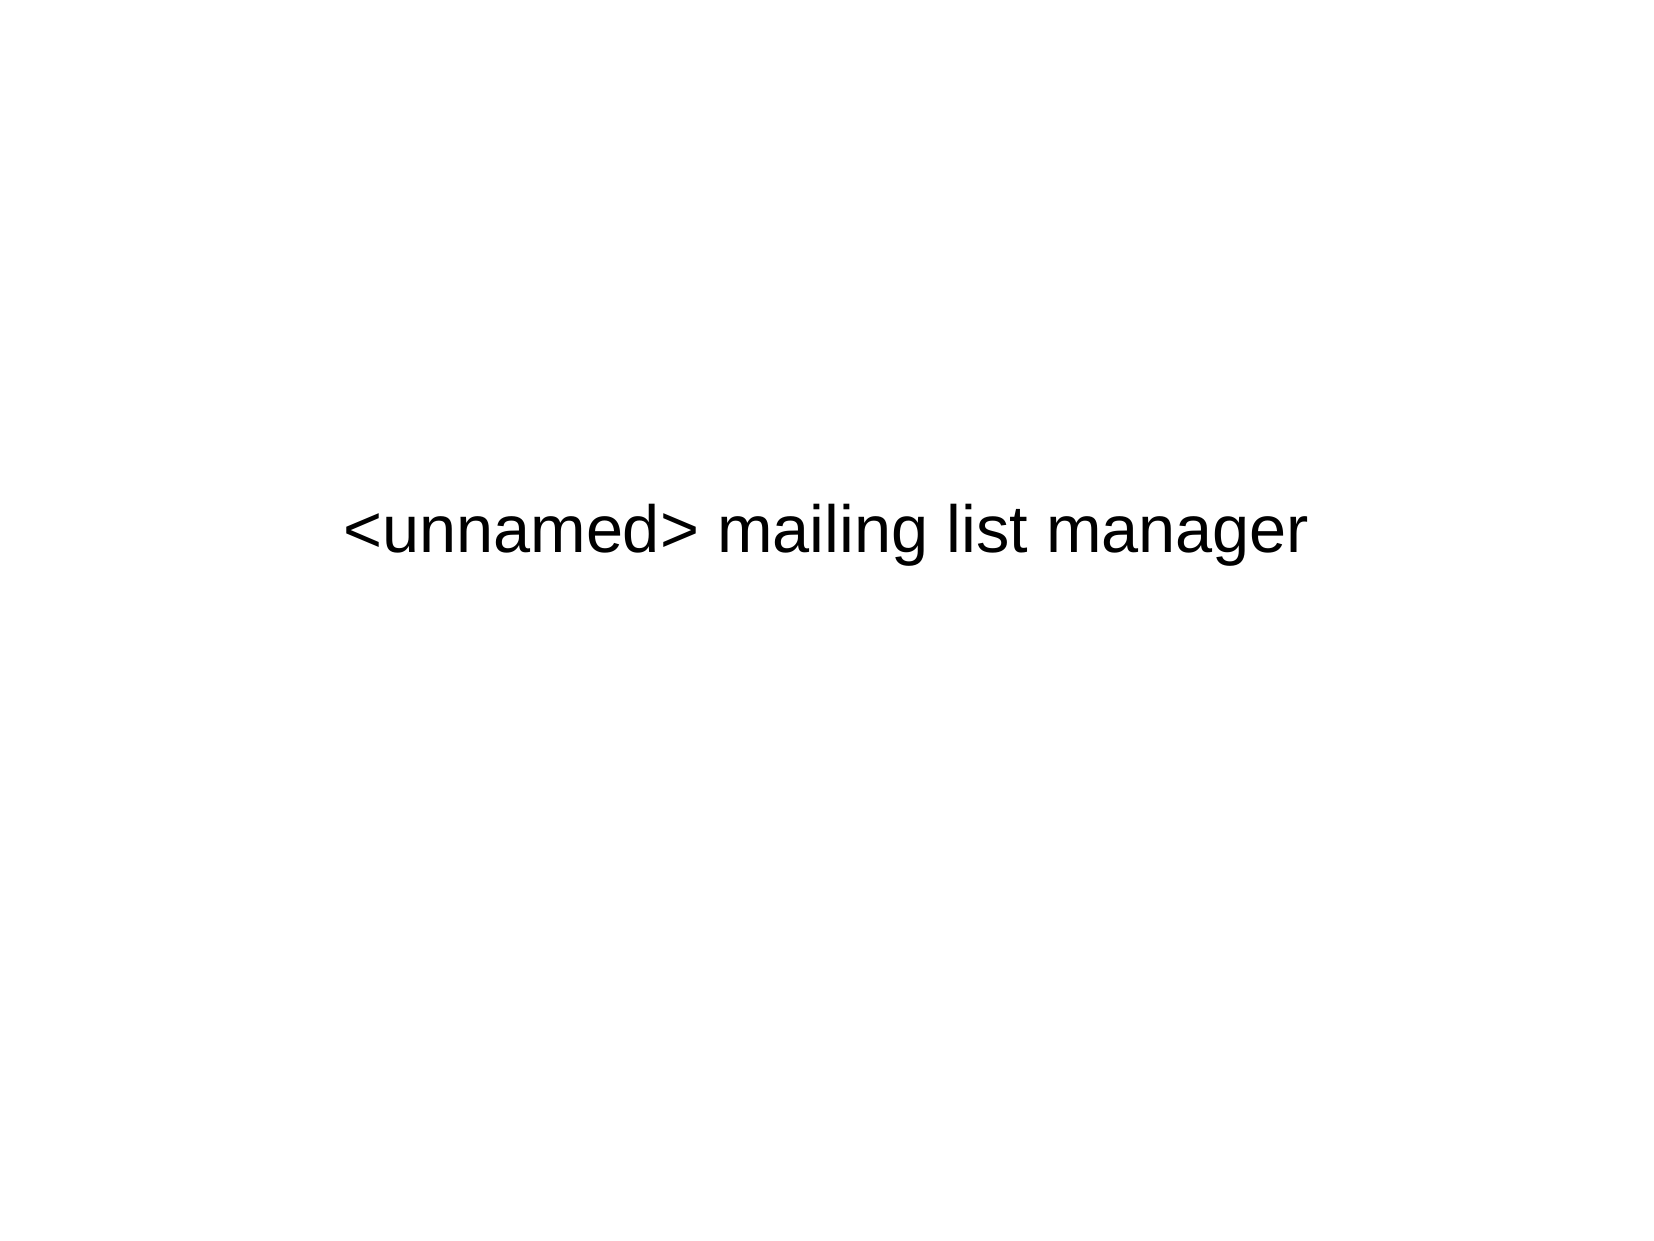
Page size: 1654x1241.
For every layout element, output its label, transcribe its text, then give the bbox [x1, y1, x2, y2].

subtitle <unnamed> mailing list manager [82, 49, 1571, 1010]
